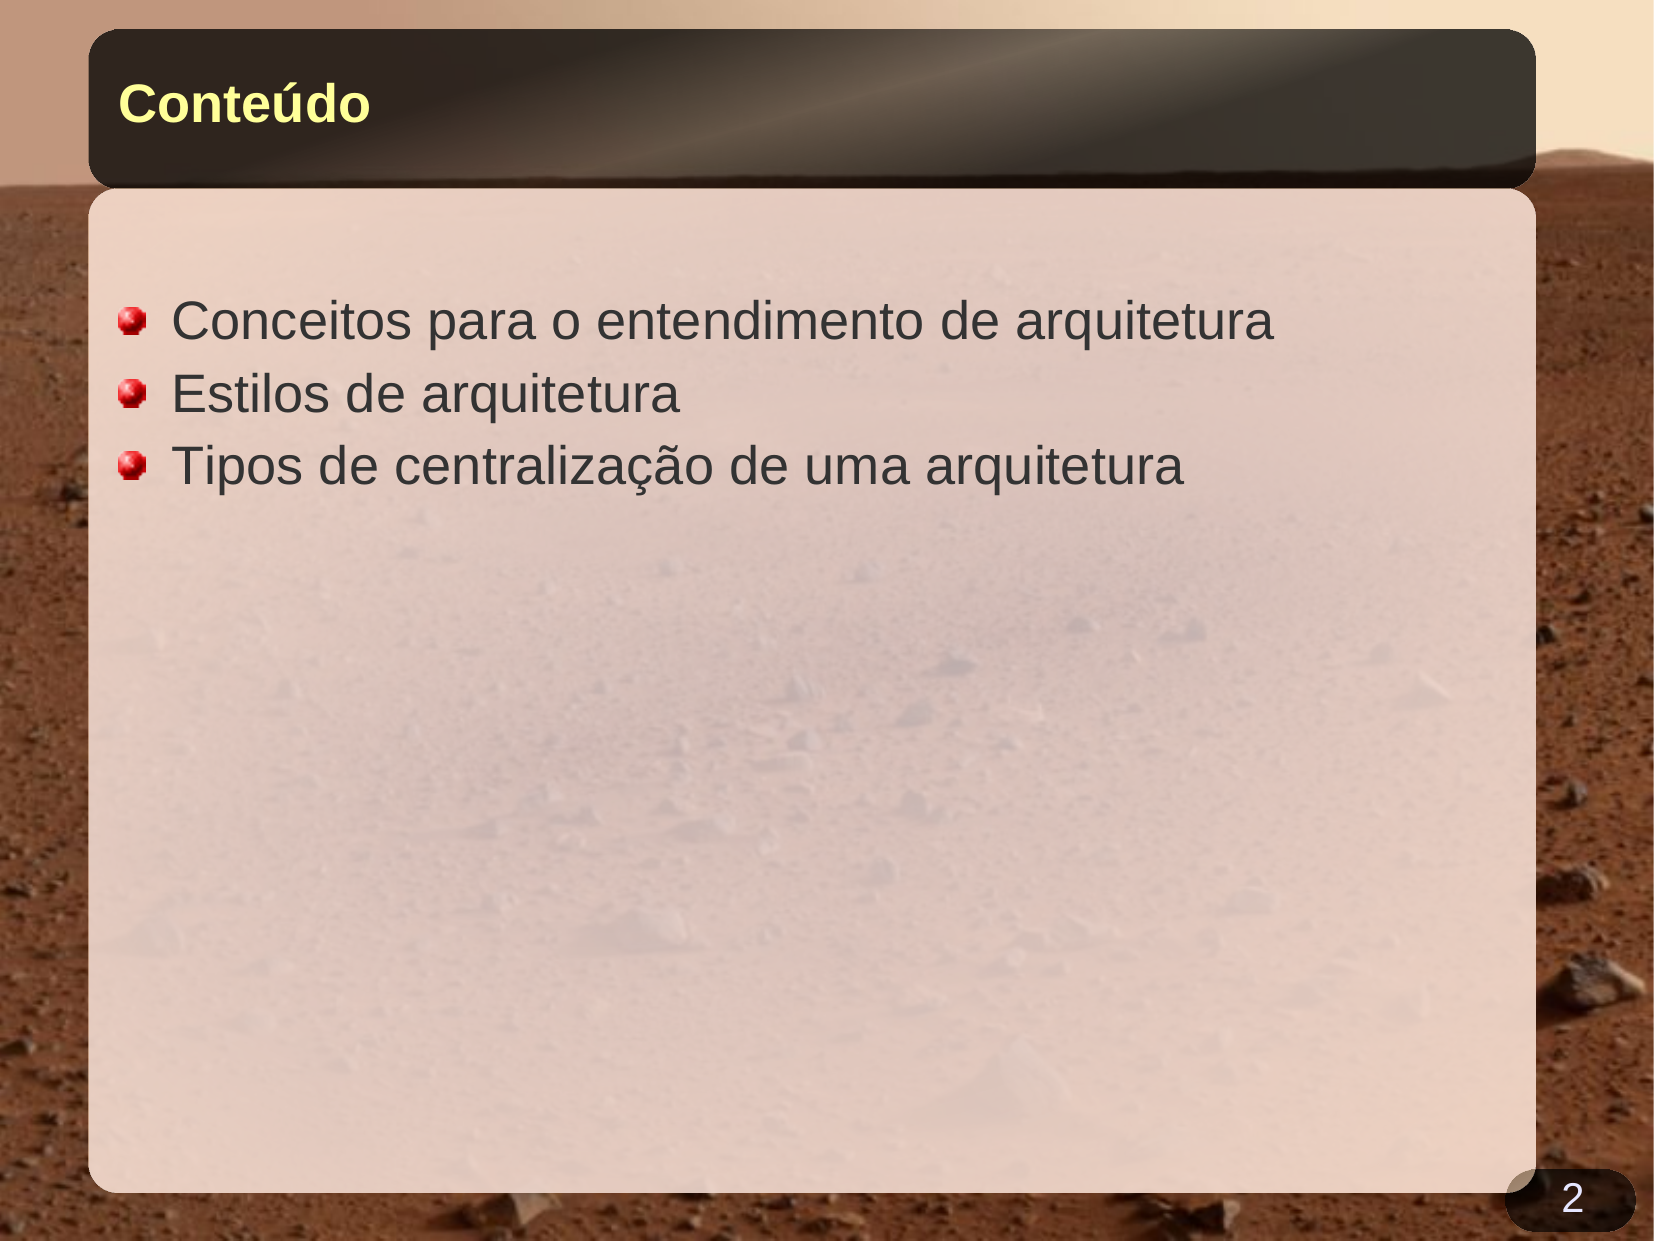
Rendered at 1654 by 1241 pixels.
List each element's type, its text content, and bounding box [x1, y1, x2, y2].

list Conceitos para o entendimento de arquitetura Estilos de arquitetura Tipos de centralização de uma arquitetura [118, 218, 1477, 1164]
text_box [88, 188, 1536, 1193]
picture [0, 0, 1654, 1241]
title Conteúdo [118, 59, 1506, 148]
